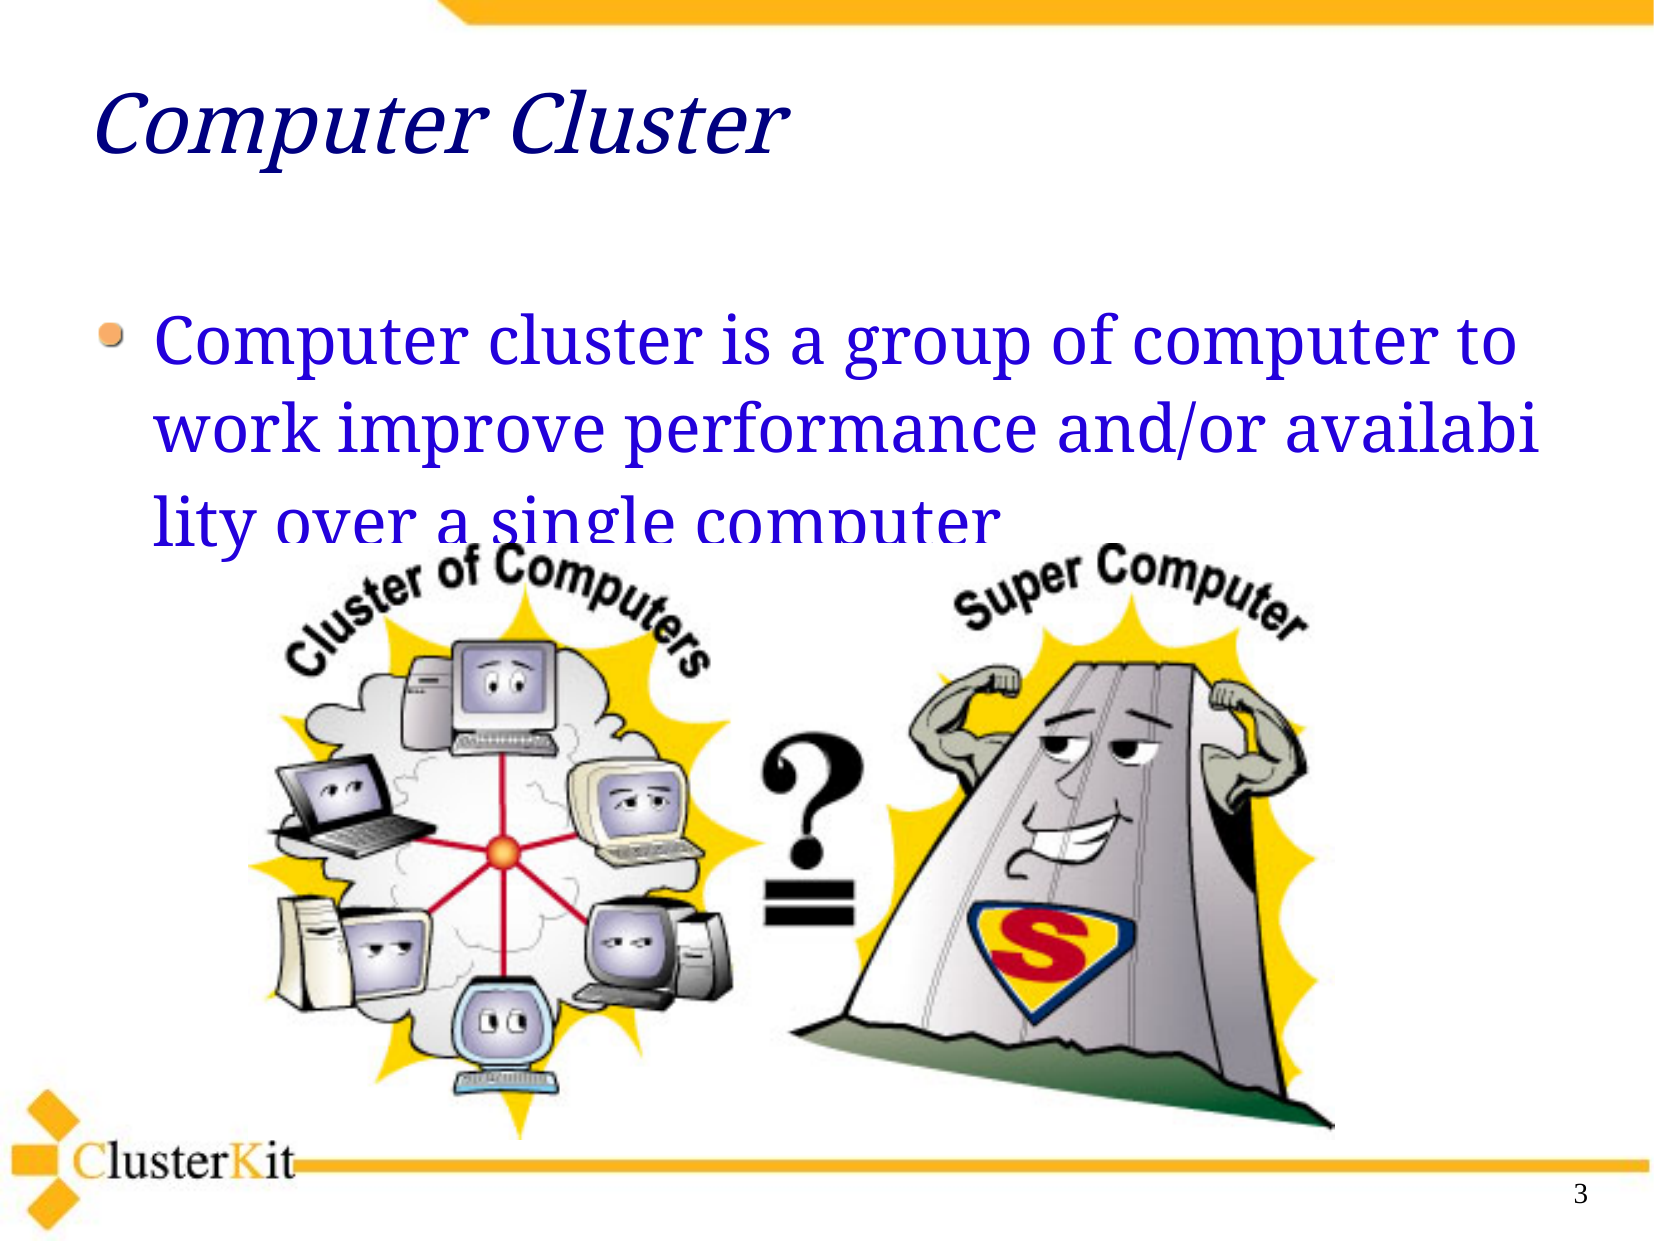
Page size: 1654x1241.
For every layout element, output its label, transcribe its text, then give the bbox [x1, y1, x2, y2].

list Computer cluster is a group of computer to work improve performance and/or availability over a single computer [82, 289, 1571, 1108]
picture [0, 0, 1654, 1241]
title Computer Cluster [71, 20, 1560, 228]
